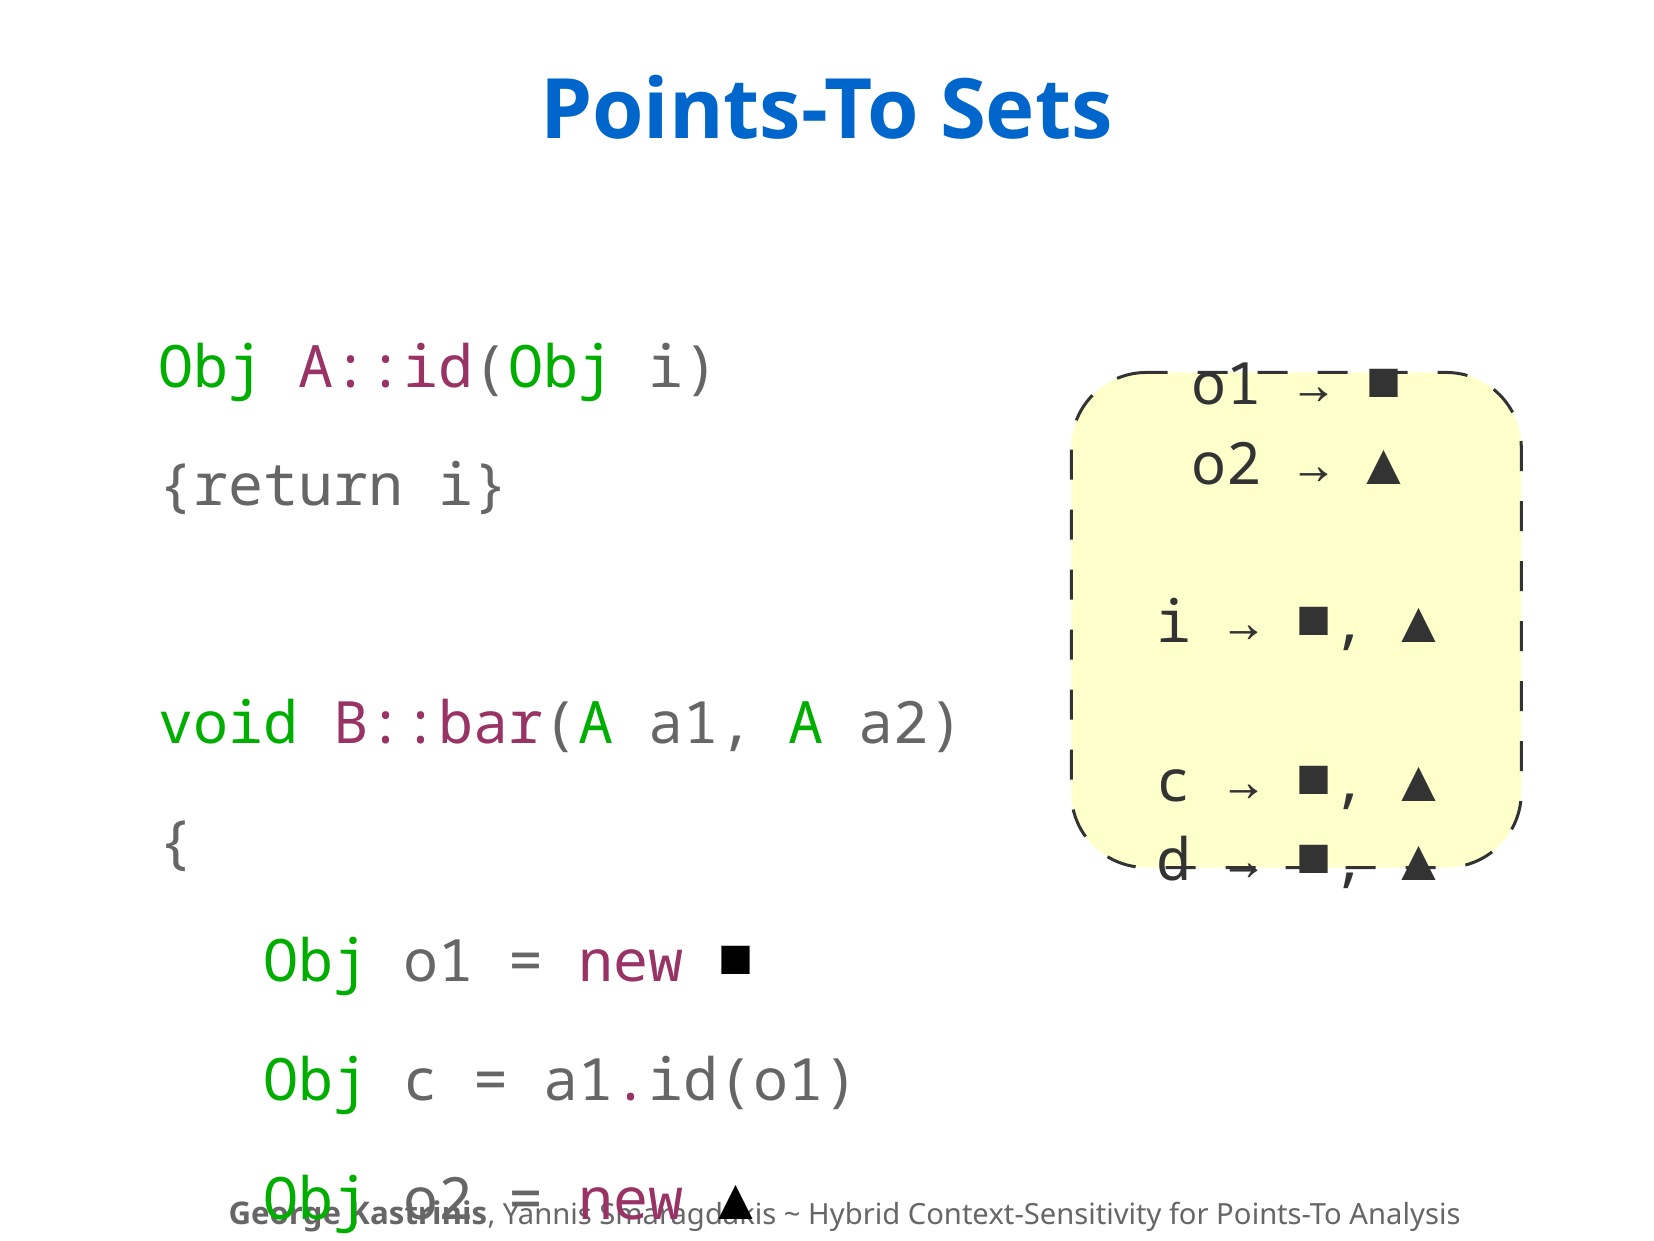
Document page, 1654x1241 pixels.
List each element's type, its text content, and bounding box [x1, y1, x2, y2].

text_box Obj A::id(Obj i) {return i} void B::bar(A a1, A a2) { Obj o1 = new ■ Obj c = a1.id(o1) Obj o2 = new ▲ Obj d = a2.id(o2) } [143, 277, 1005, 963]
text_box Points-To Sets [209, 41, 1444, 150]
text_box o1 → ■ o2 → ▲ i → ■, ▲ c → ■, ▲ d → ■, ▲ [1071, 372, 1522, 868]
